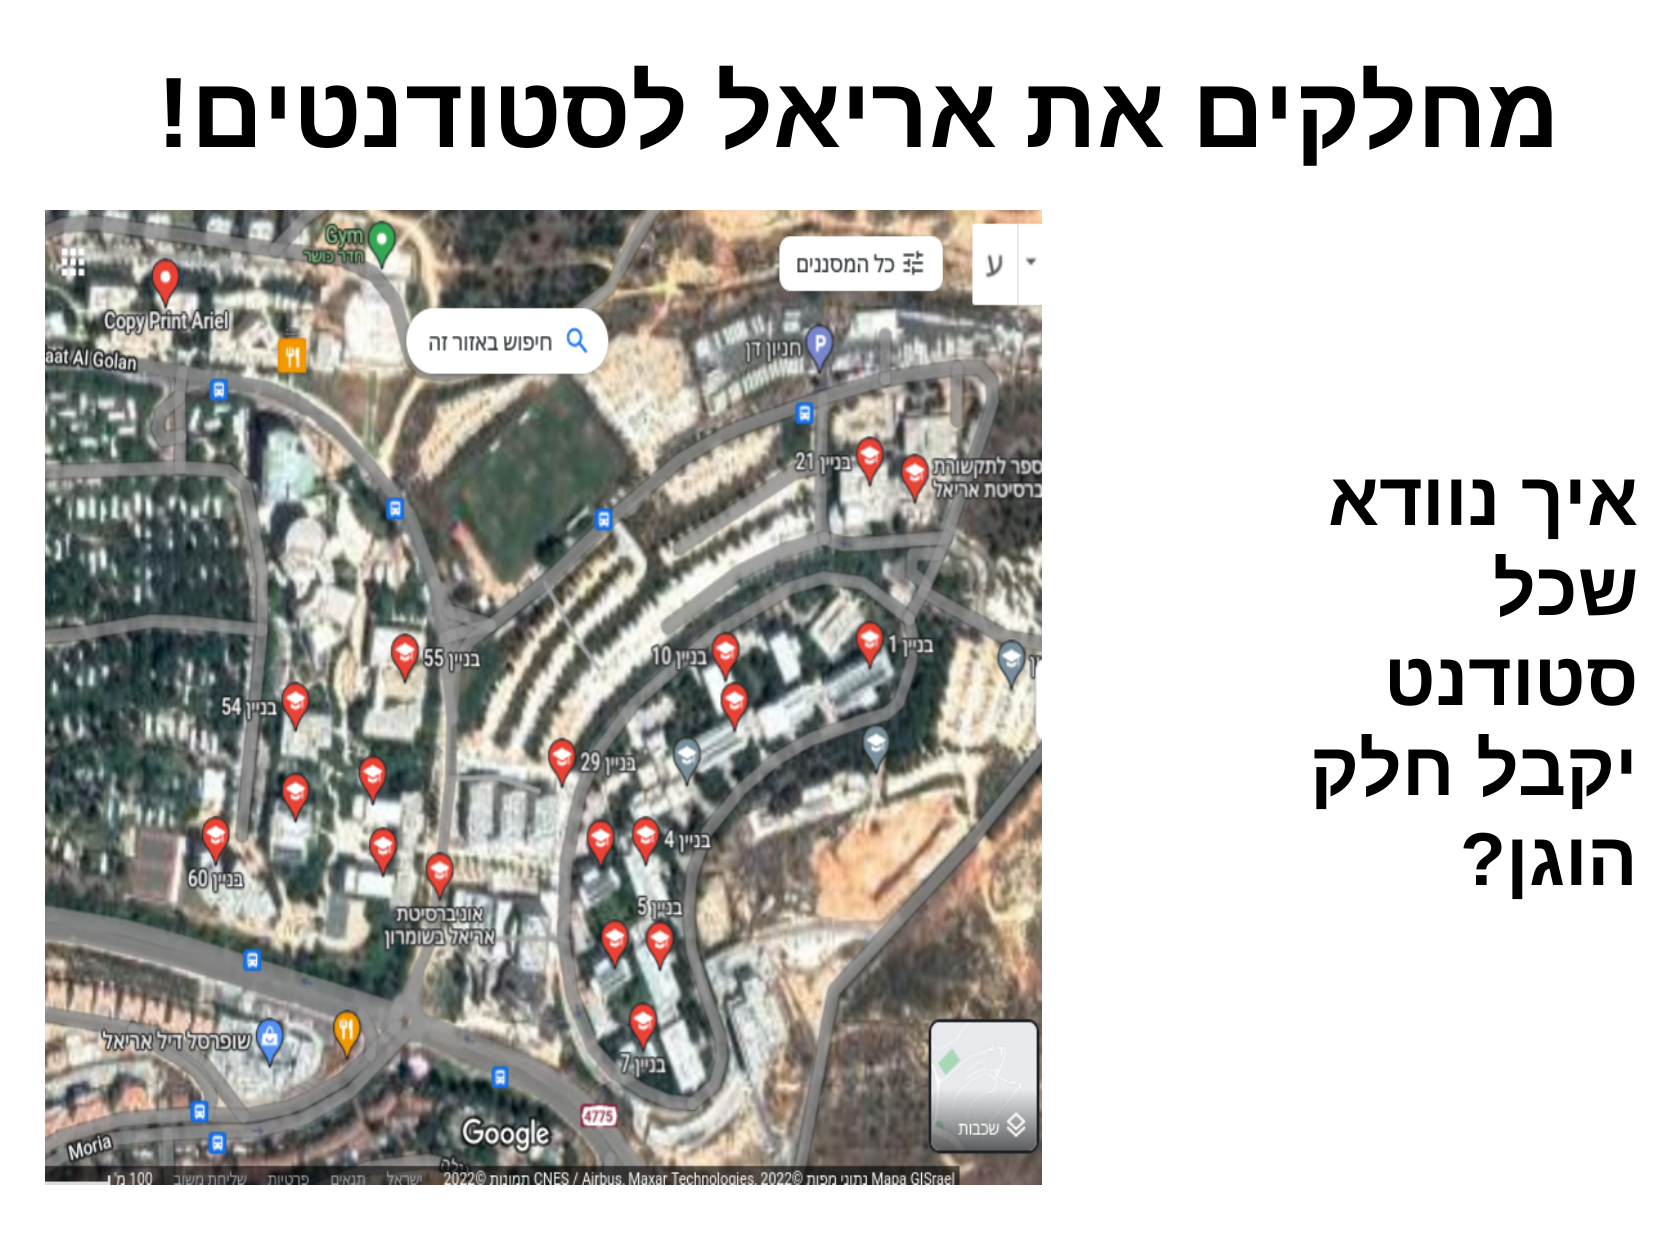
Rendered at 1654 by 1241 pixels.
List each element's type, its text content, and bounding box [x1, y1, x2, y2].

text_box איך נוודא שכל סטודנט יקבל חלק הוגן? [1245, 555, 1654, 916]
text_box מחלקים את אריאל לסטודנטים! [66, 49, 1654, 183]
picture [45, 210, 1042, 1186]
